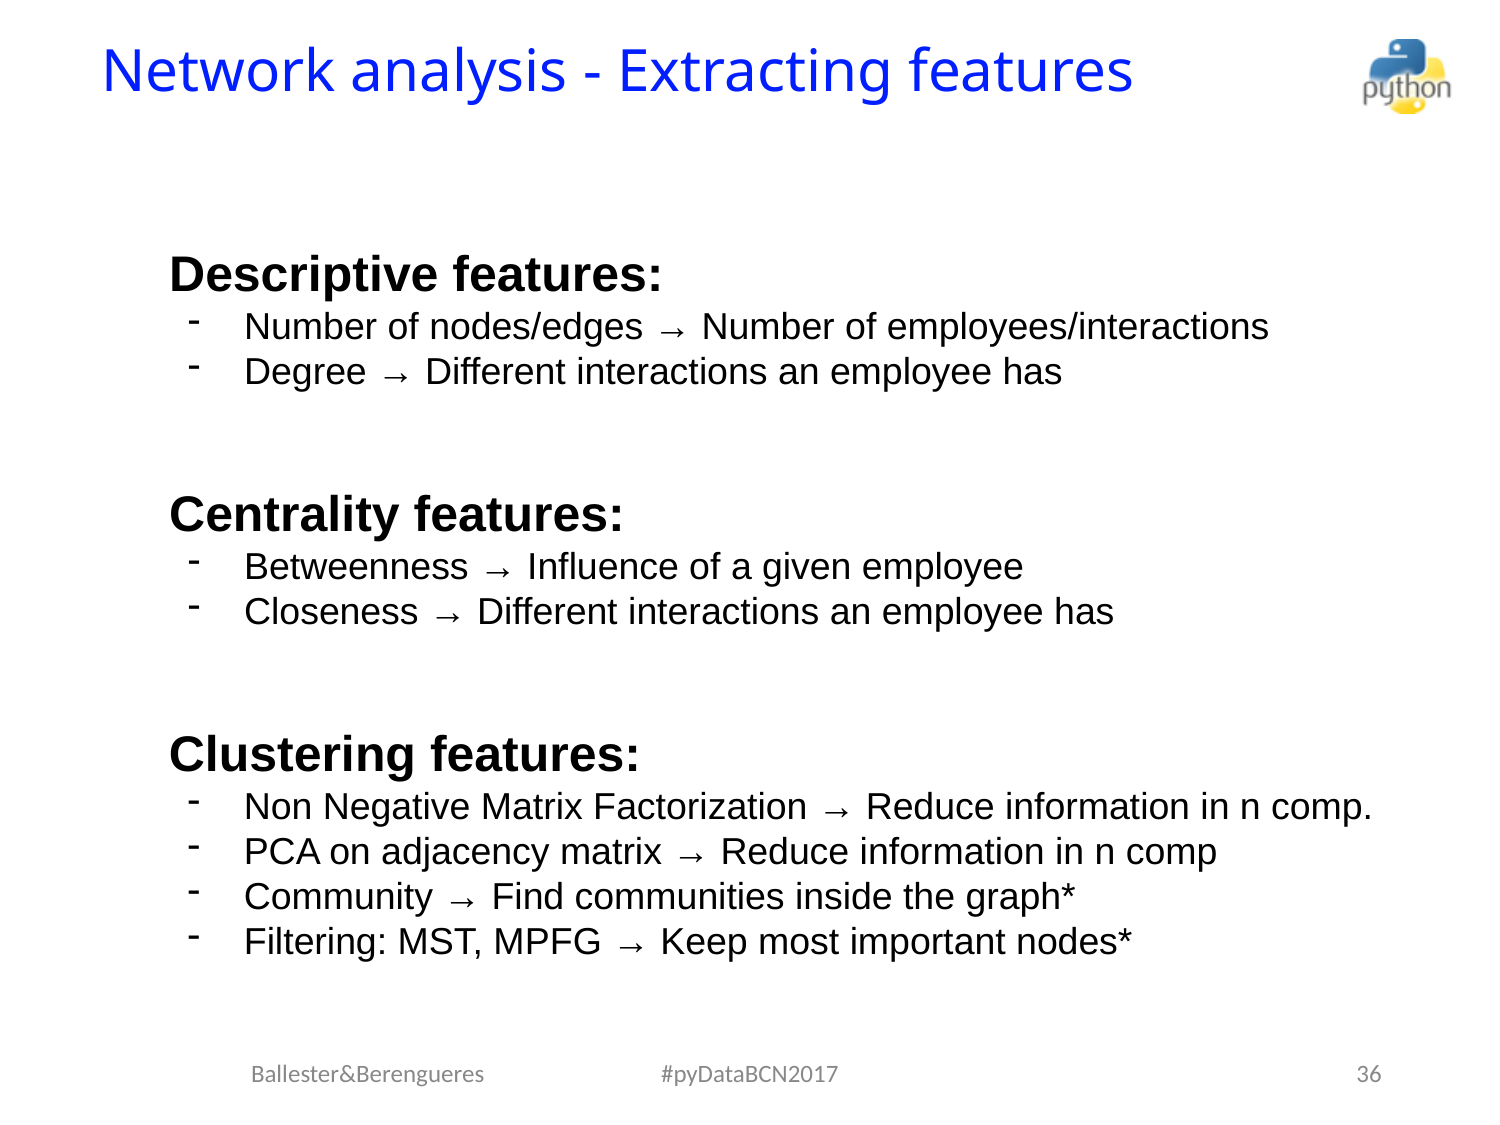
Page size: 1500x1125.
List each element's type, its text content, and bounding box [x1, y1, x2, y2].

slide_number Ballester&Berengueres [235, 1042, 496, 1103]
title Network analysis - Extracting features [86, 32, 1425, 114]
footer #pyDataBCN2017 [496, 1042, 1004, 1103]
text_box Clustering features: Non Negative Matrix Factorization → Reduce information in n comp. PCA on adjacency matrix → Reduce information in n comp Community → Find communities inside the graph* Filtering: MST, MPFG → Keep most important nodes* [154, 706, 1493, 950]
slide_number <number> [1059, 1042, 1397, 1103]
text_box Descriptive features: Number of nodes/edges → Number of employees/interactions Degree → Different interactions an employee has [154, 226, 1346, 392]
picture [1352, 39, 1463, 114]
text_box Centrality features: Betweenness → Influence of a given employee Closeness → Different interactions an employee has [154, 466, 1346, 632]
